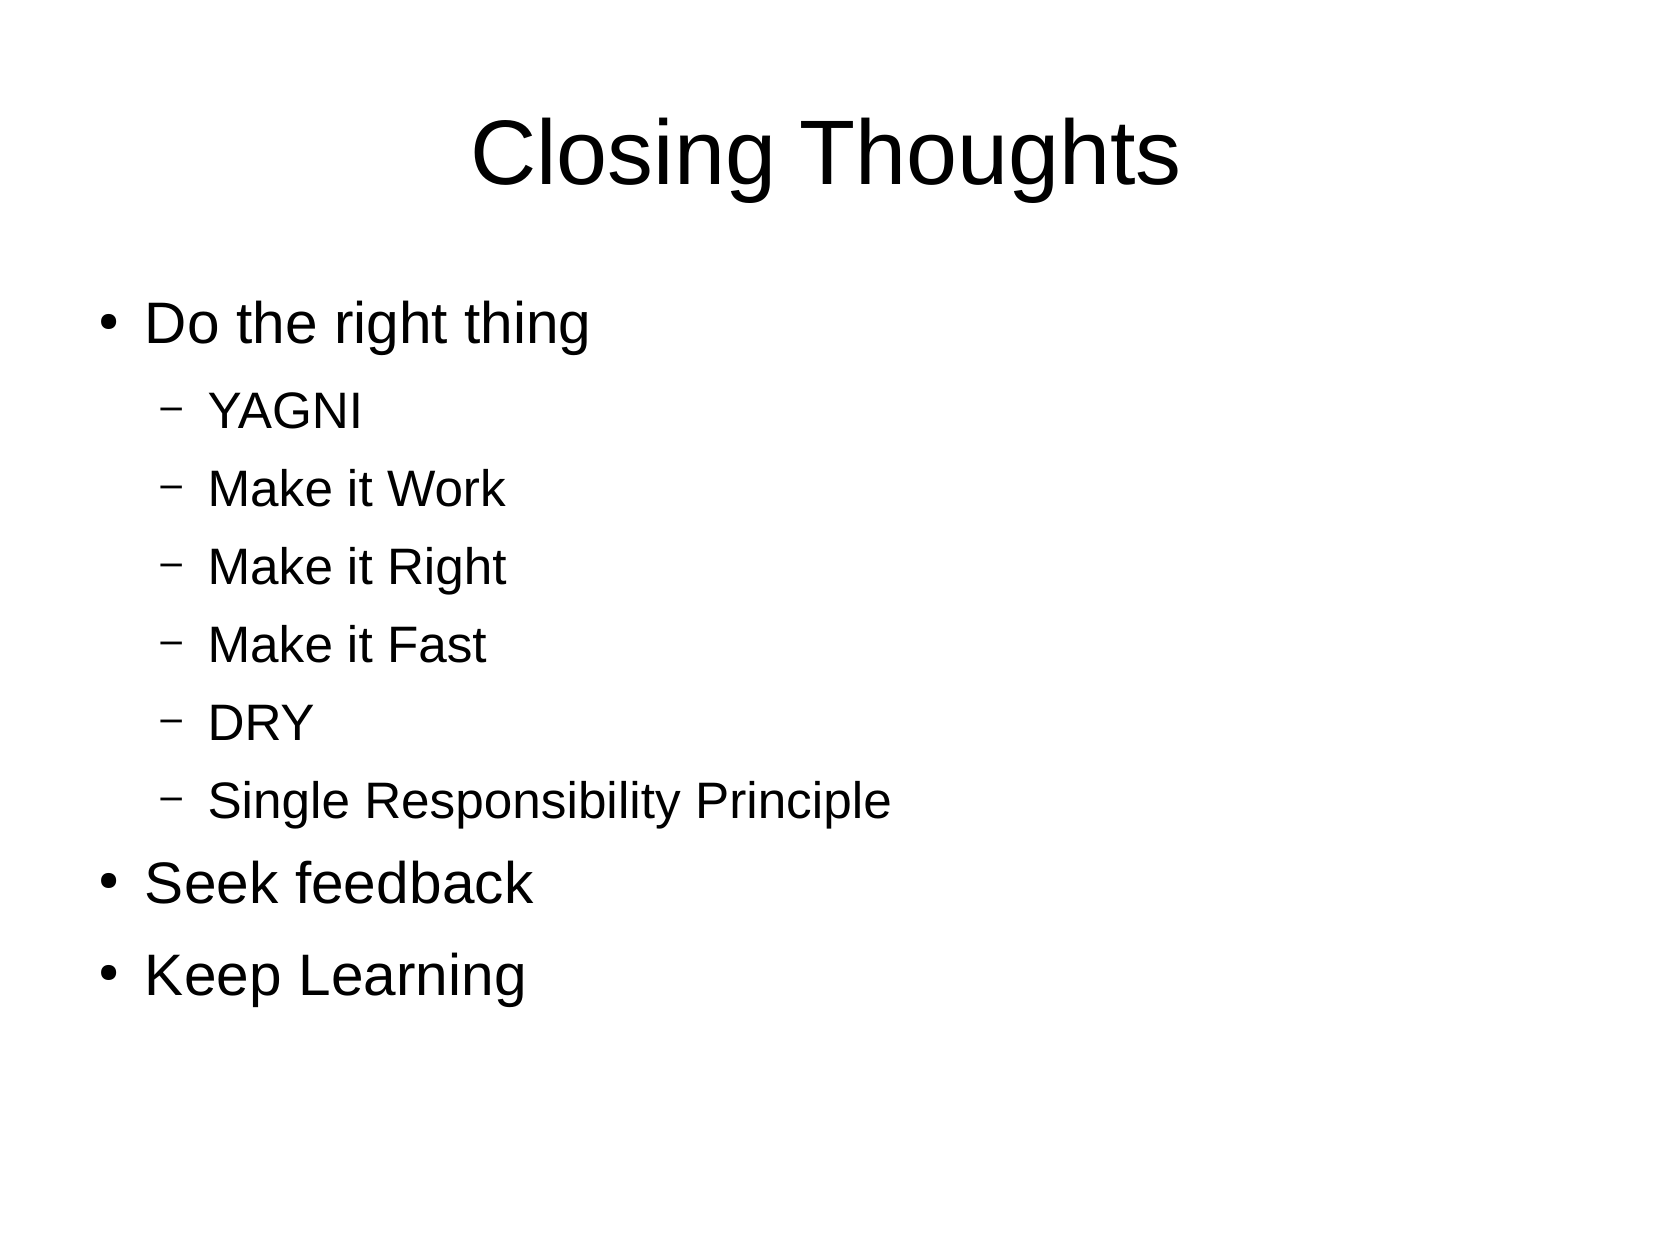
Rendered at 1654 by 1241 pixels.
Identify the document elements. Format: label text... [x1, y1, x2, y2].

title Closing Thoughts [82, 49, 1571, 257]
list Do the right thing YAGNI Make it Work Make it Right Make it Fast DRY Single Responsibility Principle Seek feedback Keep Learning [82, 290, 1538, 1010]
